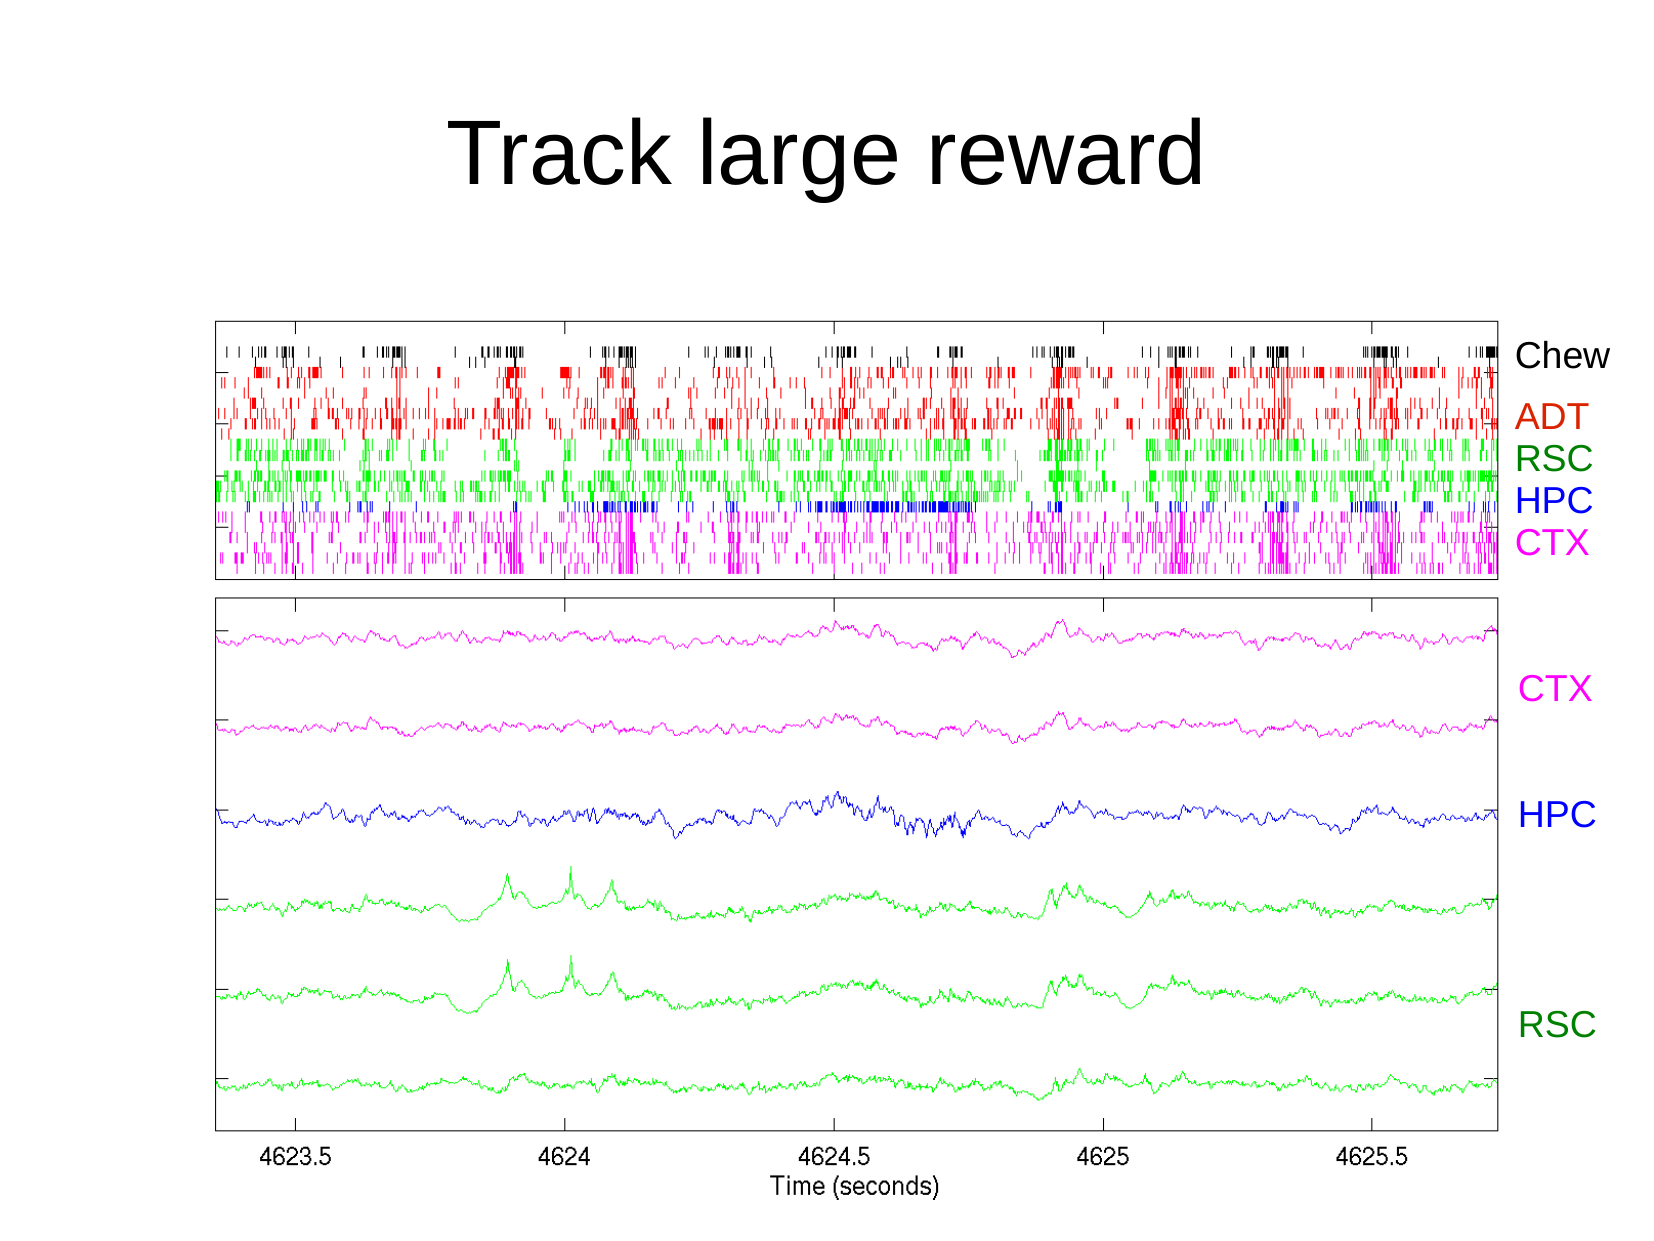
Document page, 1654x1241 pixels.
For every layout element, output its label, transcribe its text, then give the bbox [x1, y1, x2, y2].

text_box Chew ADT RSC HPC CTX [1500, 327, 1626, 571]
title Track large reward [82, 49, 1571, 257]
picture [0, 246, 1654, 1241]
text_box CTX HPC RSC [1503, 660, 1612, 1053]
